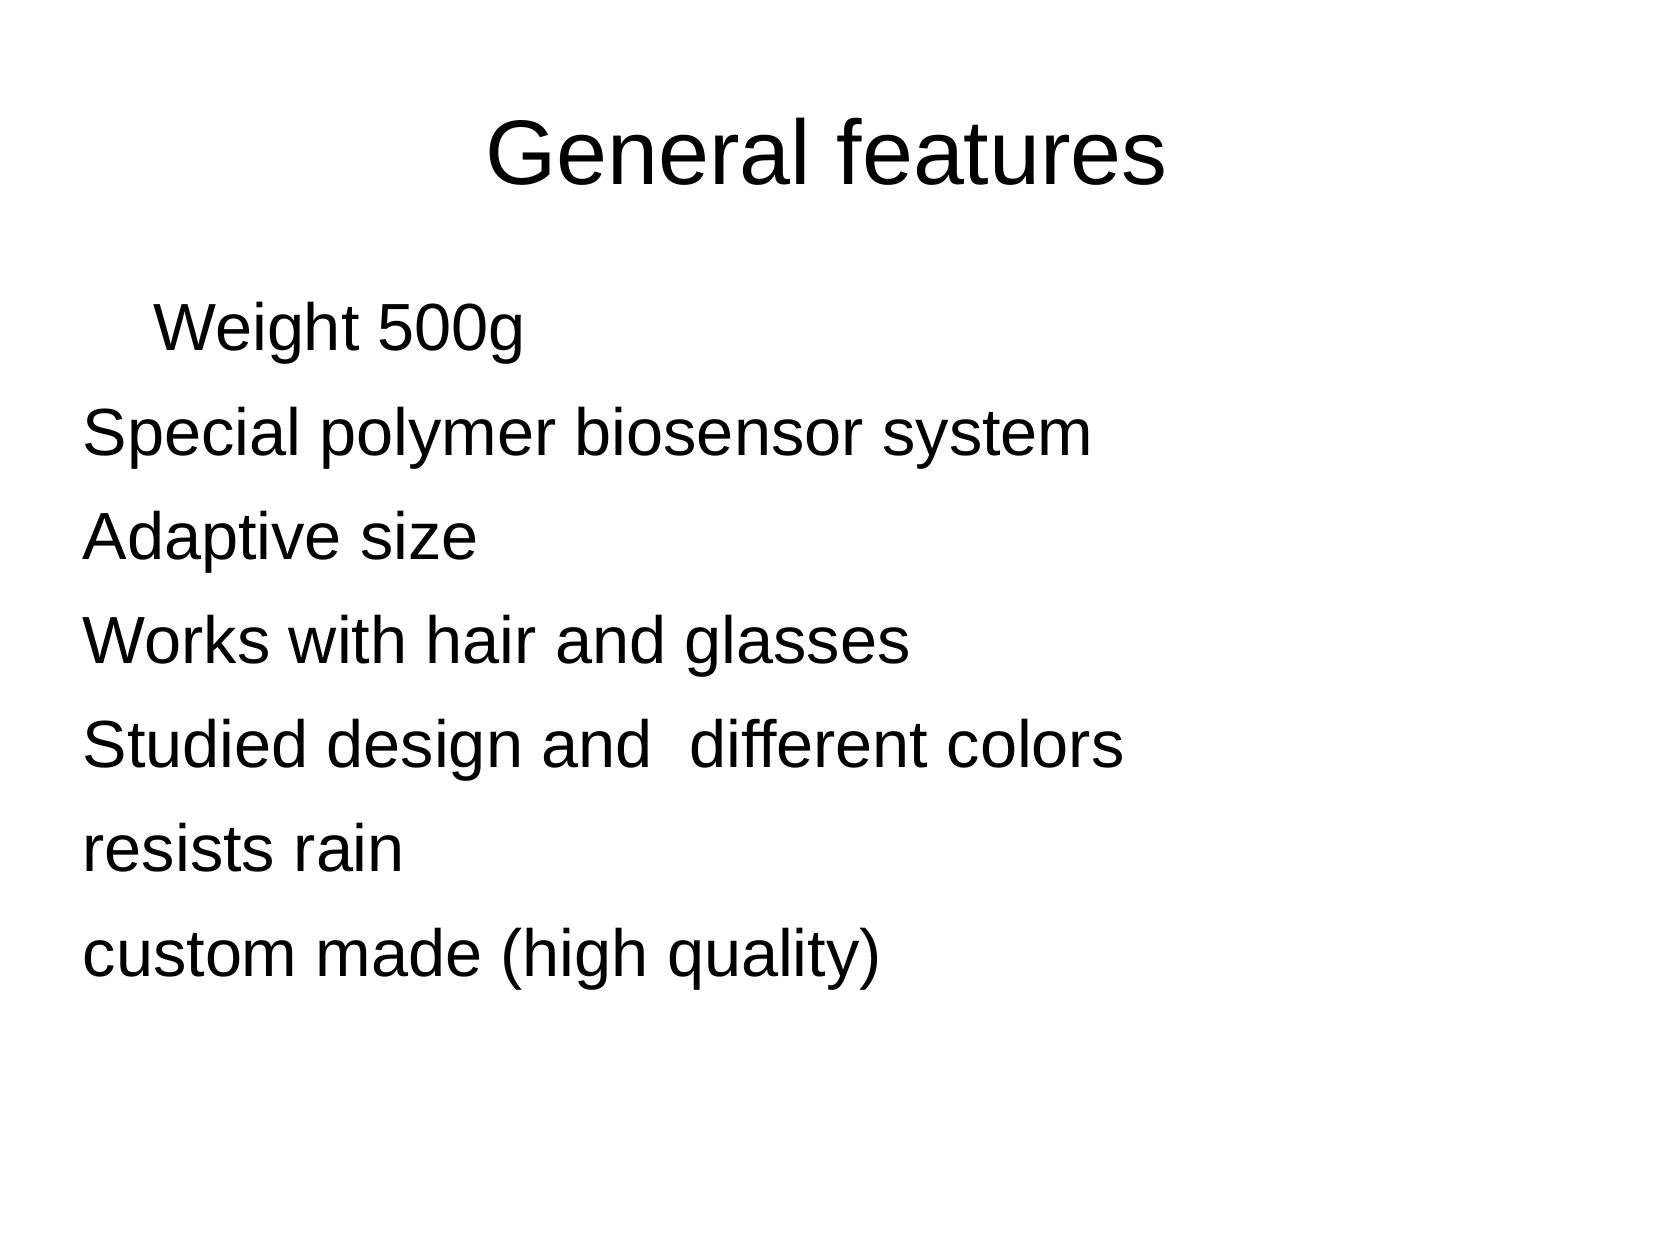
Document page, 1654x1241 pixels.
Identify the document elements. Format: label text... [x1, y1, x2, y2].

list Weight 500g Special polymer biosensor system Adaptive size Works with hair and glasses Studied design and different colors resists rain custom made (high quality) [82, 290, 1571, 1010]
title General features [82, 49, 1571, 257]
